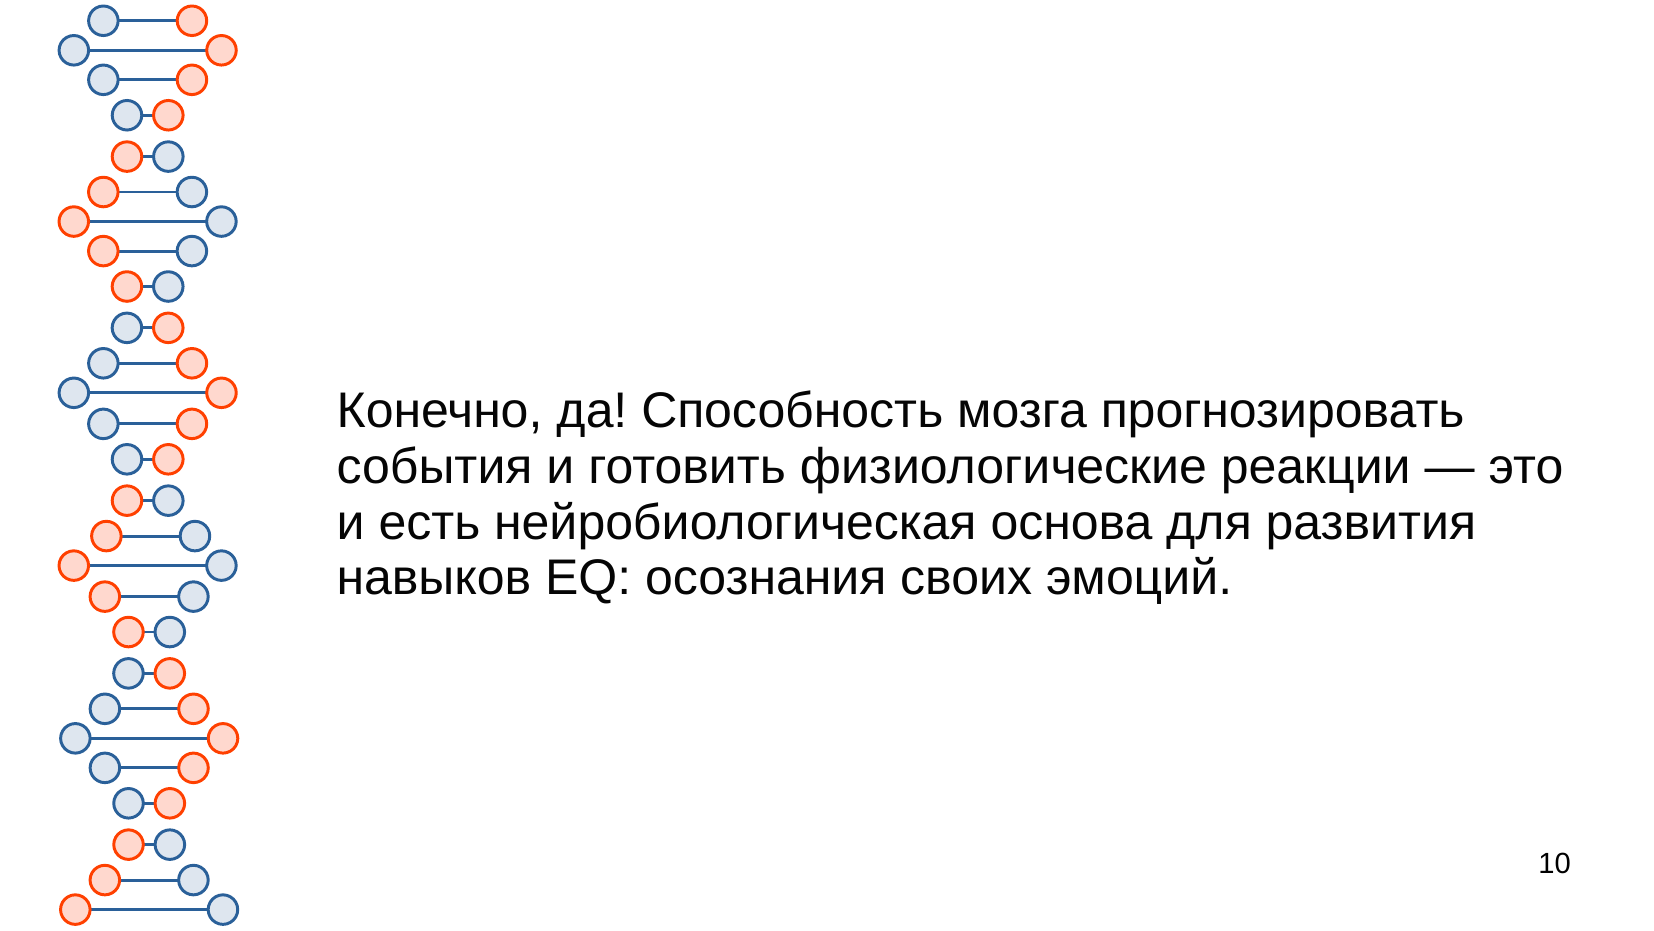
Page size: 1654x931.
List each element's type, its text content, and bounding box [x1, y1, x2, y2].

list Конечно, да! Способность мозга прогнозировать события и готовить физиологические реакции — это и есть нейробиологическая основа для развития навыков EQ: осознания своих эмоций. [265, 224, 1595, 764]
